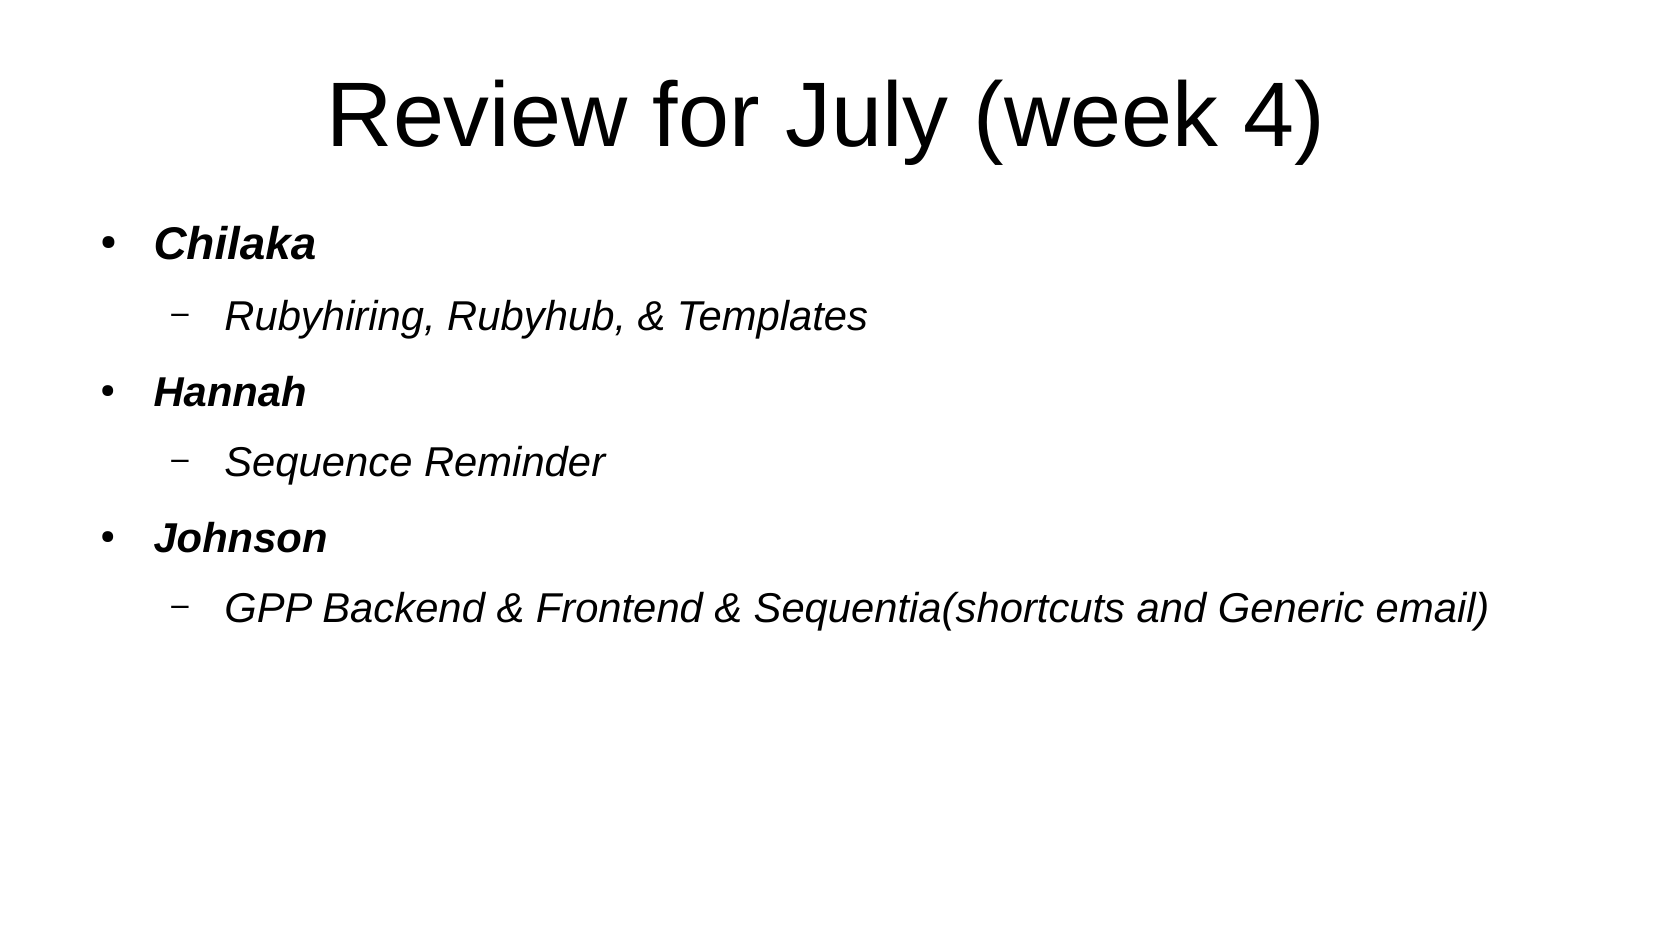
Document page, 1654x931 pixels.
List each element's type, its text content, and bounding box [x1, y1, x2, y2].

title Review for July (week 4) [82, 37, 1571, 193]
list Chilaka Rubyhiring, Rubyhub, & Templates Hannah Sequence Reminder Johnson GPP Backend & Frontend & Sequentia(shortcuts and Generic email) [82, 217, 1571, 758]
